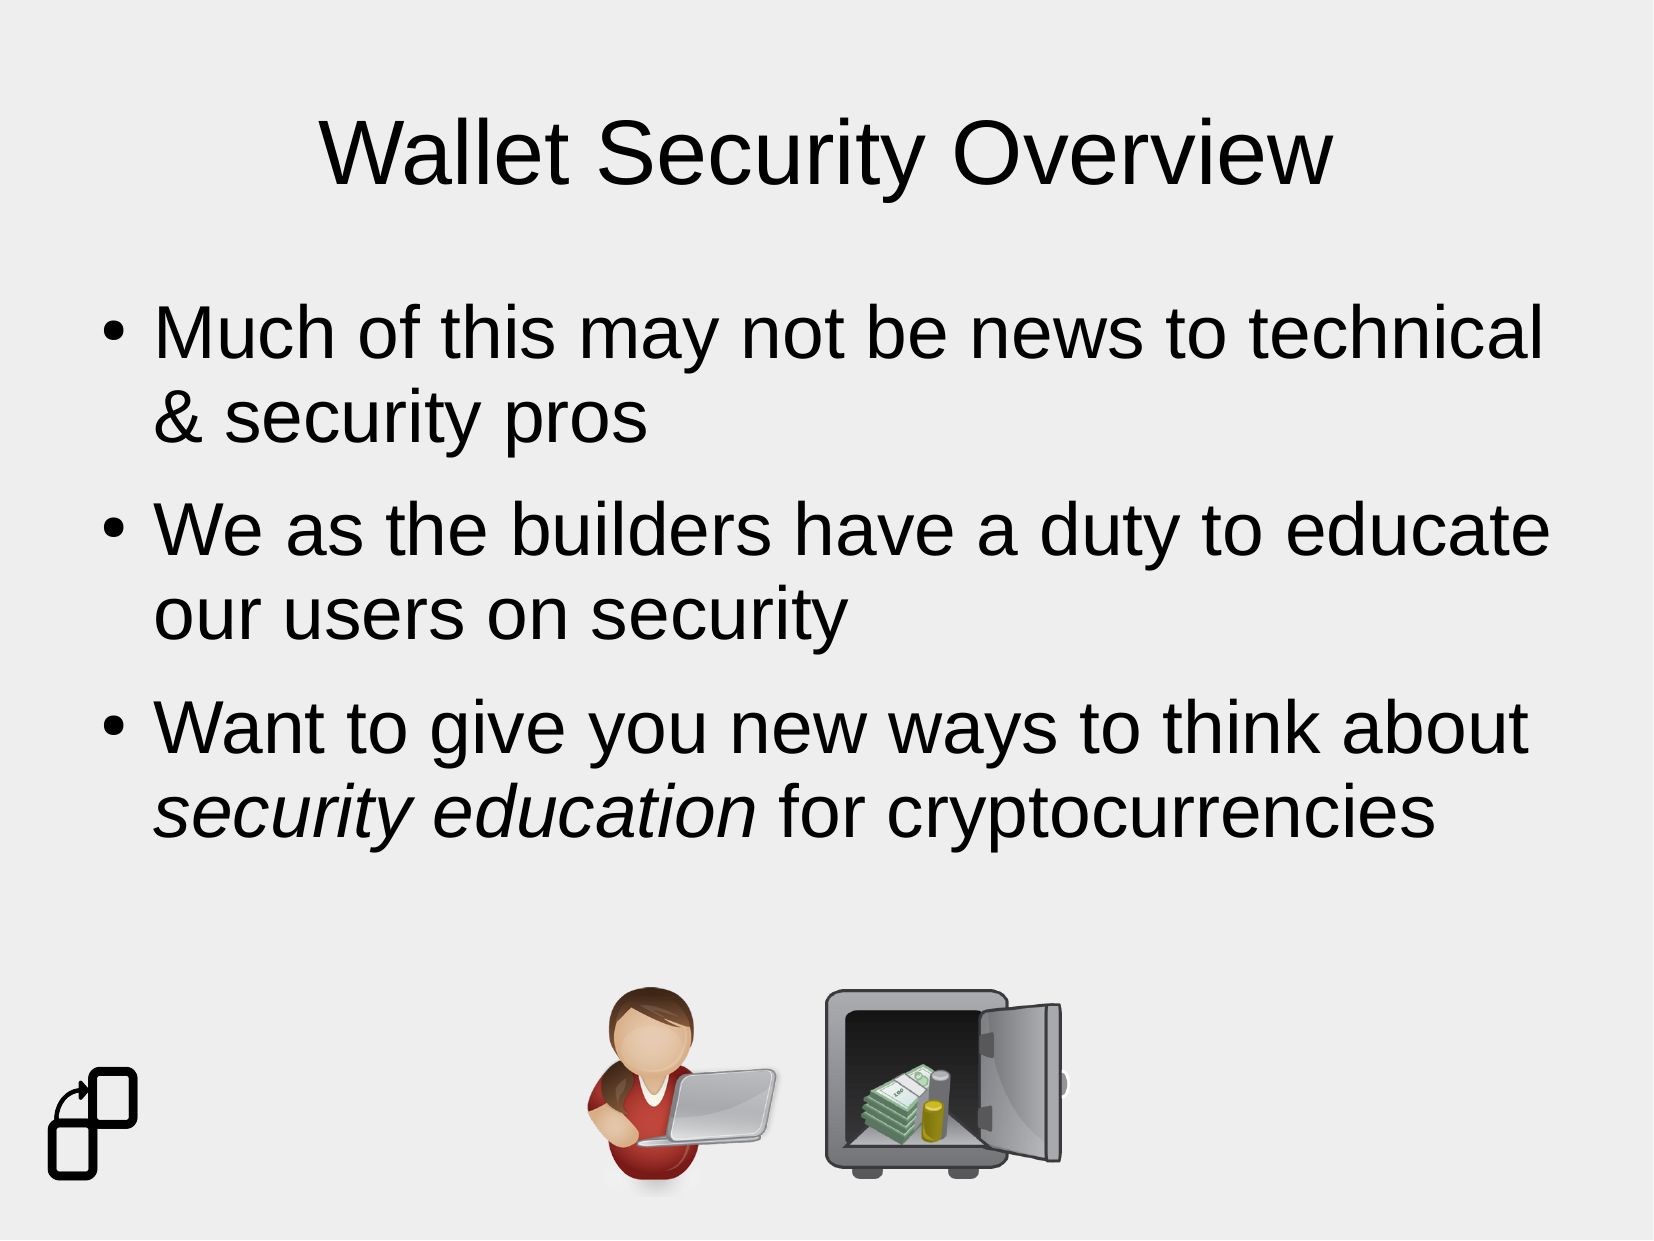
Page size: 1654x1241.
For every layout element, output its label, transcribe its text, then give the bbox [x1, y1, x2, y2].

title Wallet Security Overview [82, 49, 1571, 257]
picture [570, 974, 790, 1197]
picture [30, 1062, 153, 1186]
list Much of this may not be news to technical & security pros We as the builders have a duty to educate our users on security Want to give you new ways to think about security education for cryptocurrencies [82, 290, 1571, 1010]
picture [825, 989, 1070, 1179]
